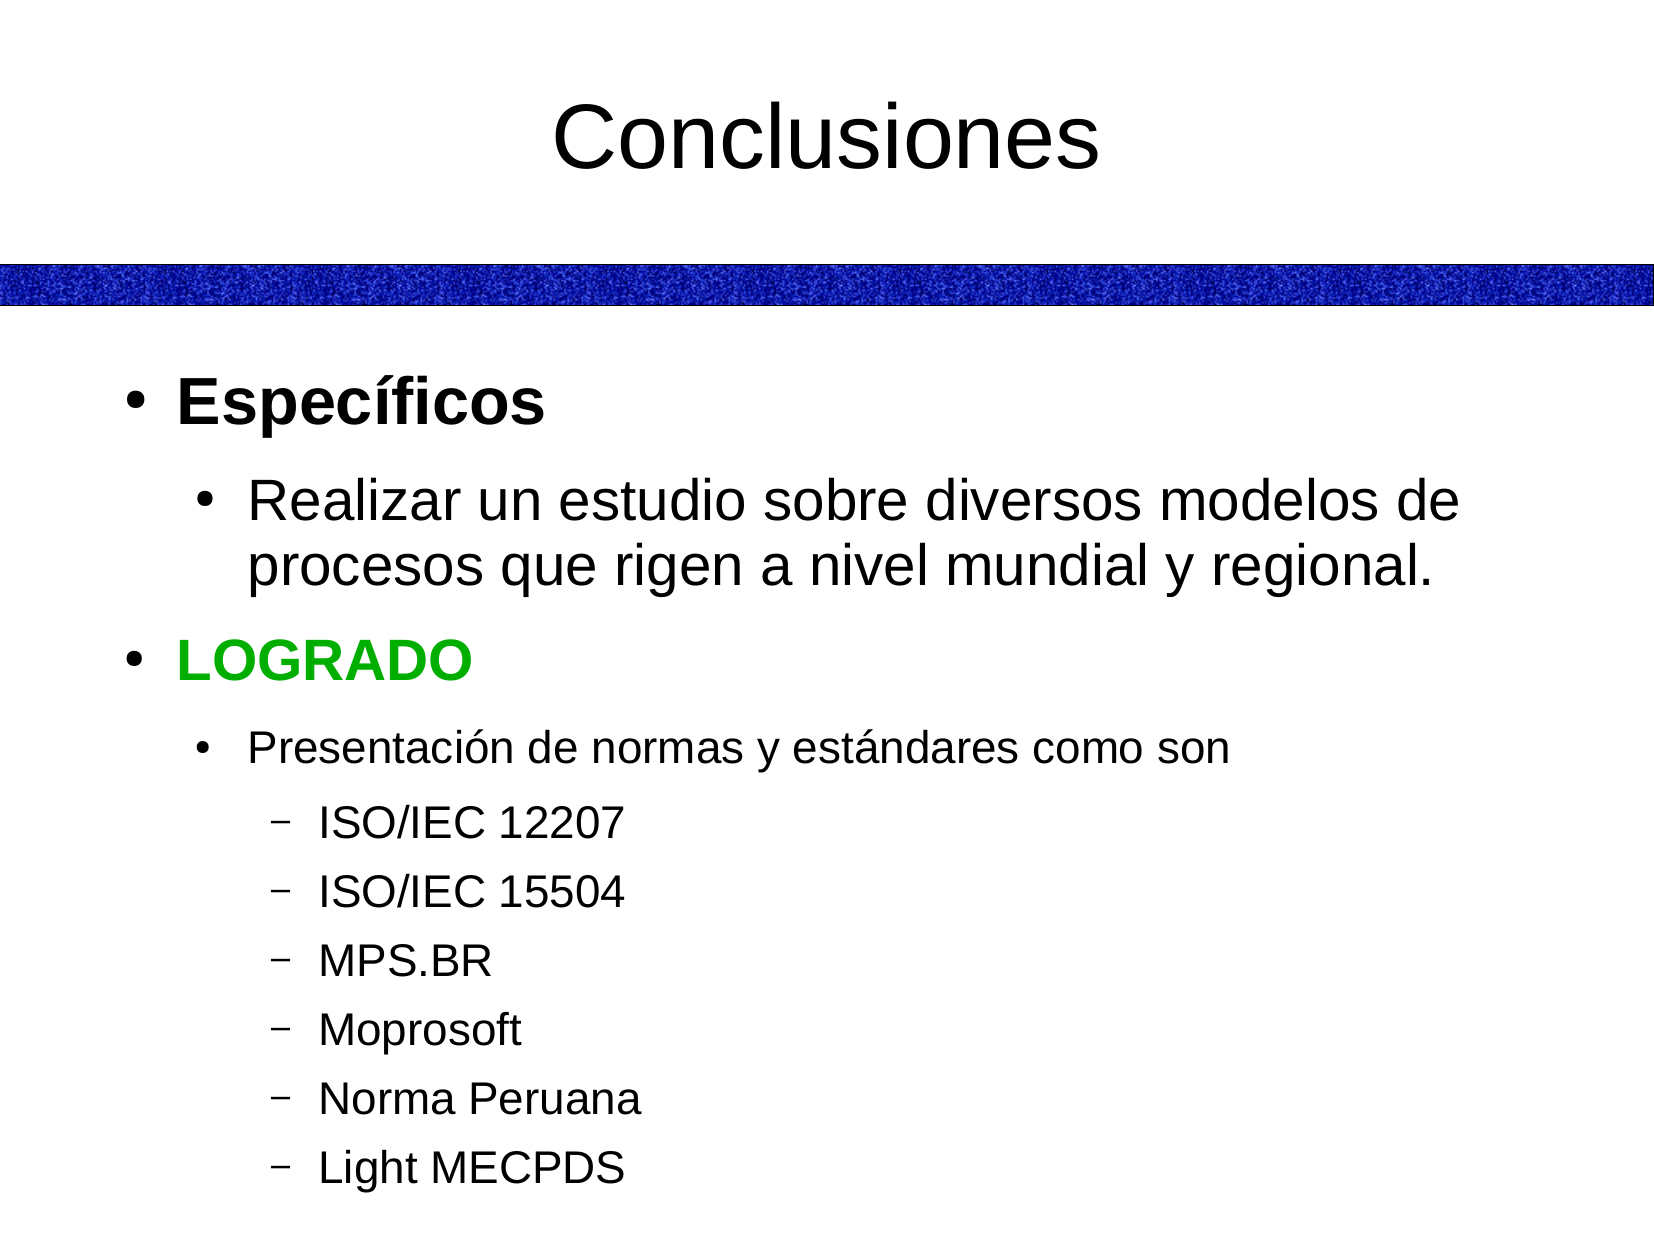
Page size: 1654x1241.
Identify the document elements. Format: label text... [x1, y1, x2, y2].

picture [0, 265, 1653, 305]
title Conclusiones [58, 21, 1595, 253]
list Específicos Realizar un estudio sobre diversos modelos de procesos que rigen a nivel mundial y regional. LOGRADO Presentación de normas y estándares como son ISO/IEC 12207 ISO/IEC 15504 MPS.BR Moprosoft Norma Peruana Light MECPDS [105, 363, 1553, 1193]
